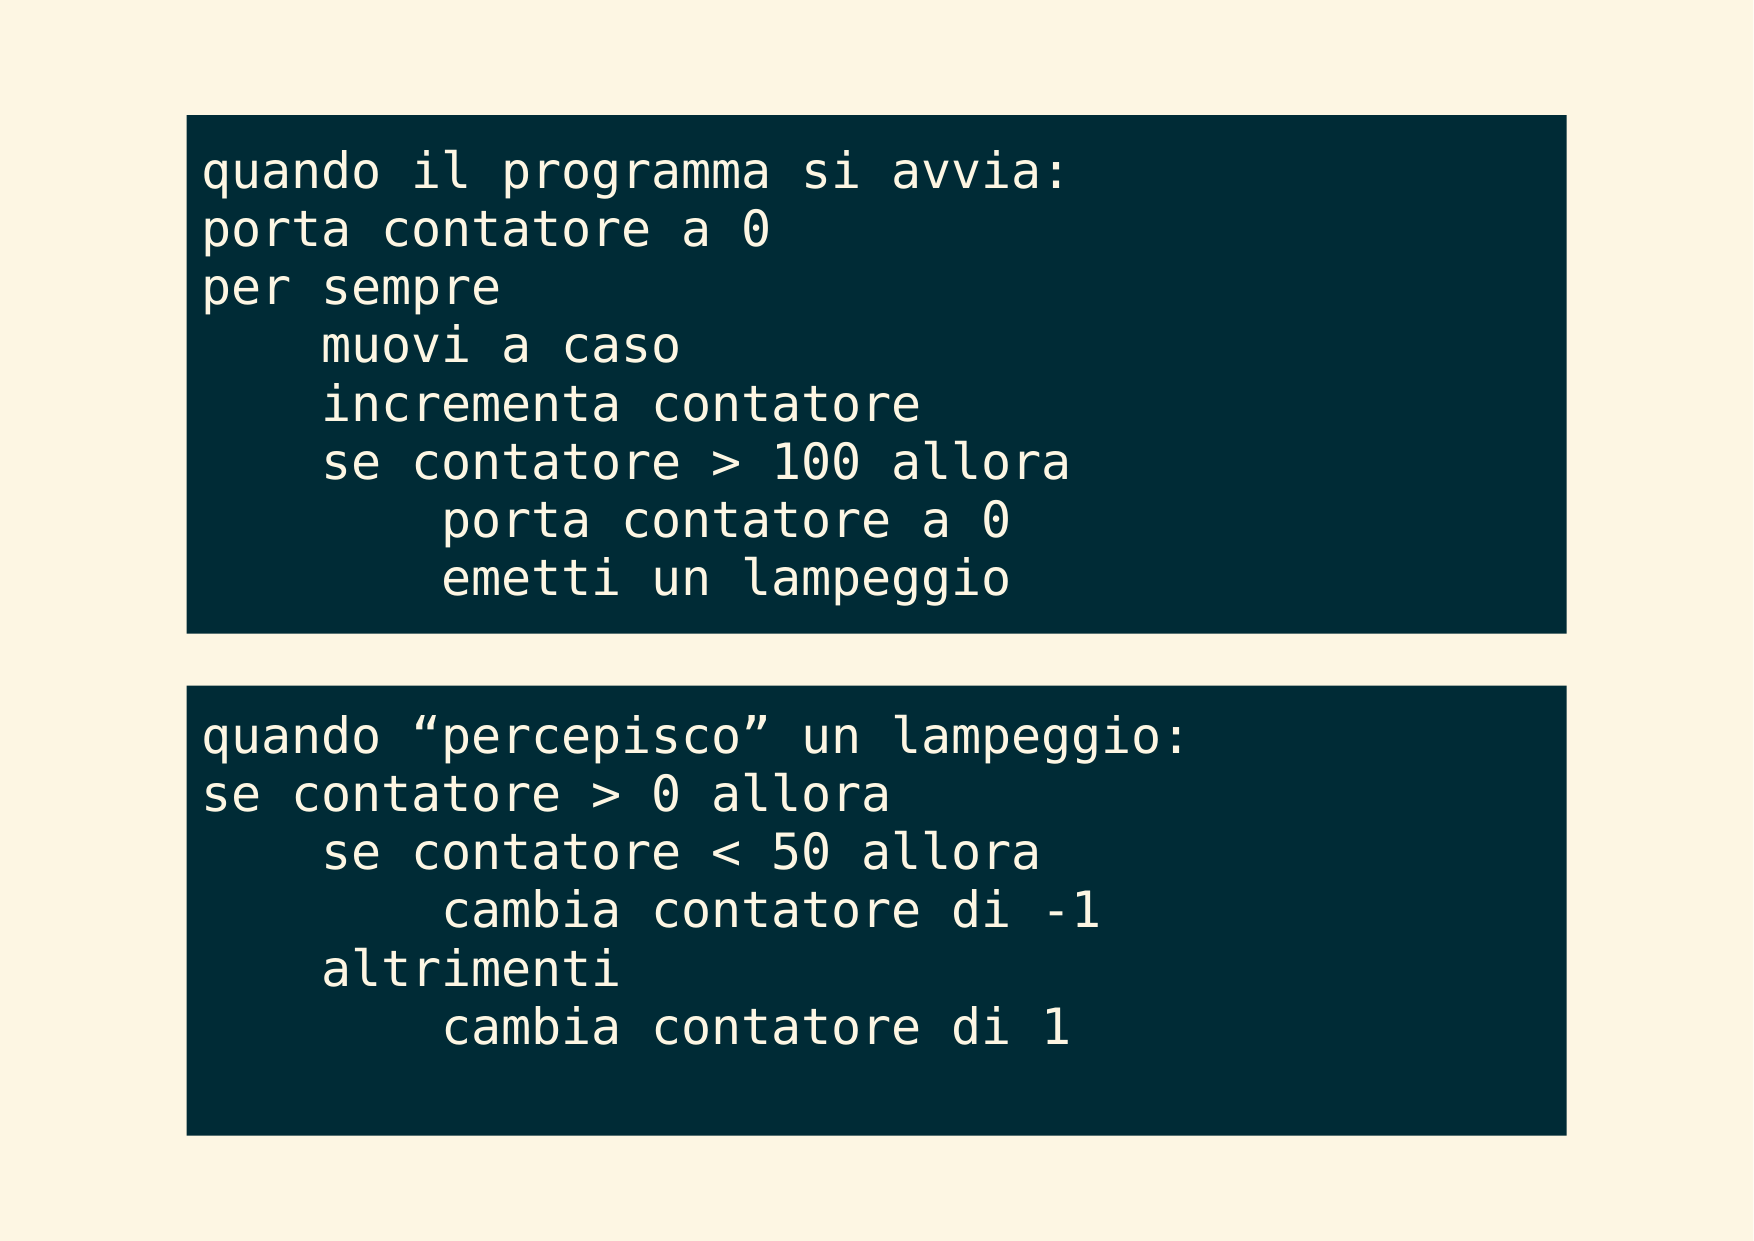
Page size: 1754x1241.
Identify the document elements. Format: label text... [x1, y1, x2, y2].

text_box quando “percepisco” un lampeggio: se contatore > 0 allora se contatore < 50 allora cambia contatore di -1 altrimenti cambia contatore di 1 [186, 685, 1567, 1136]
text_box quando il programma si avvia: porta contatore a 0 per sempre muovi a caso incrementa contatore se contatore > 100 allora porta contatore a 0 emetti un lampeggio [186, 115, 1567, 634]
